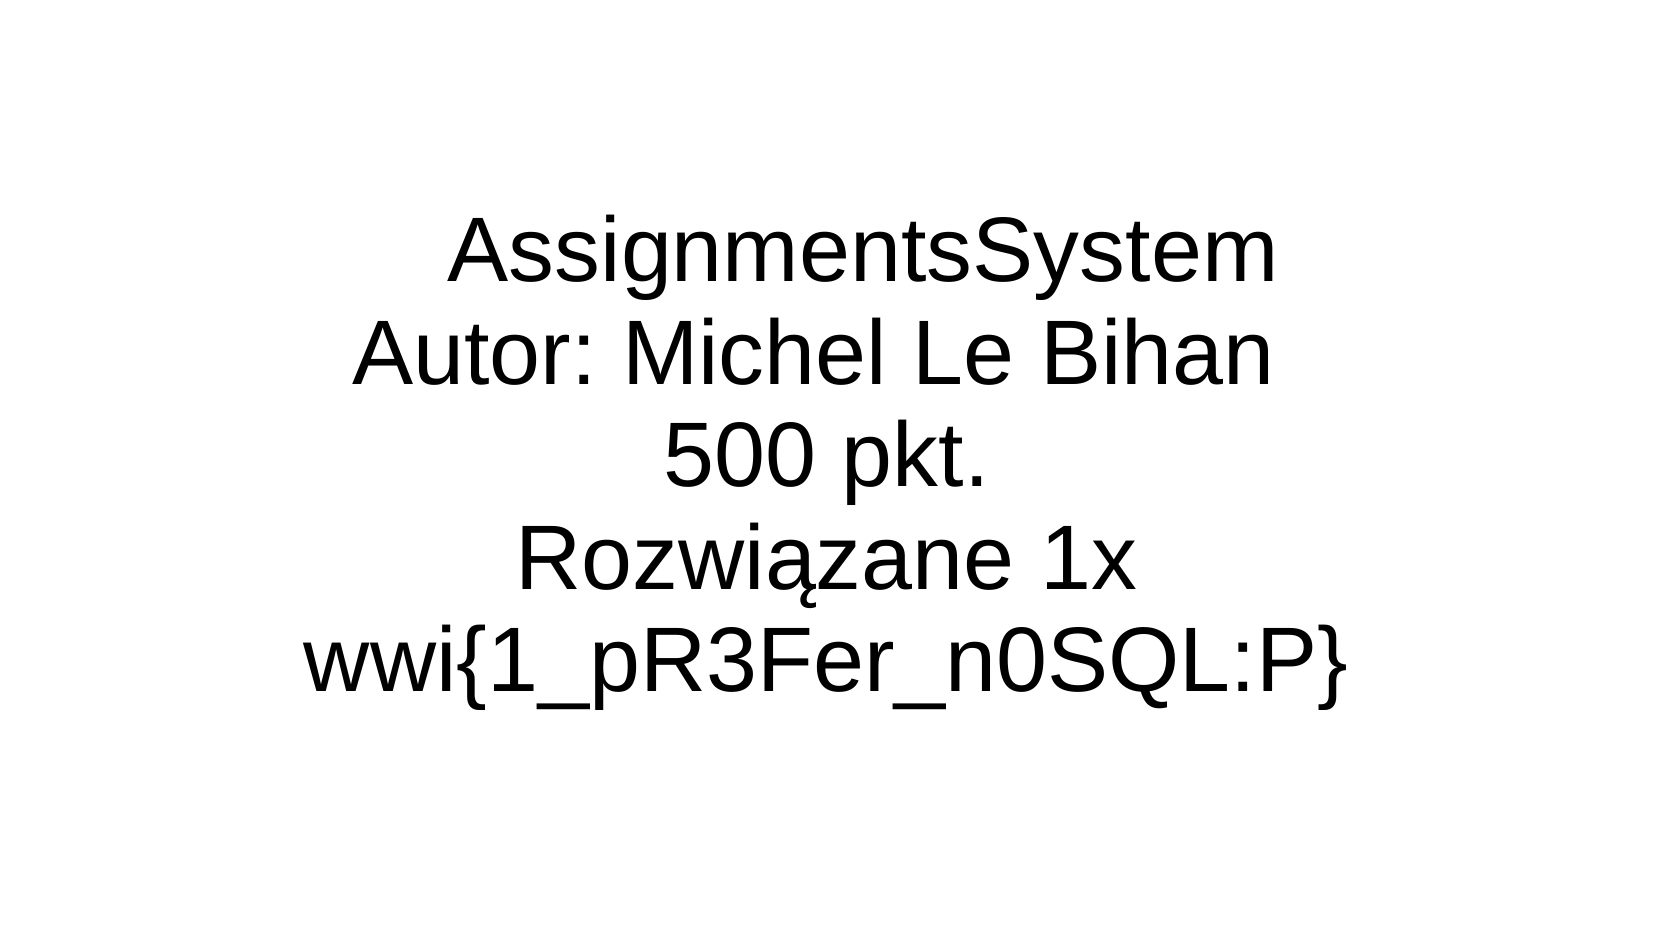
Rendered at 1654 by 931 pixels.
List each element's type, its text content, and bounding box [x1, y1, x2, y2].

subtitle AssignmentsSystem Autor: Michel Le Bihan 500 pkt. Rozwiązane 1x wwi{1_pR3Fer_n0SQL:P} [82, 95, 1571, 815]
